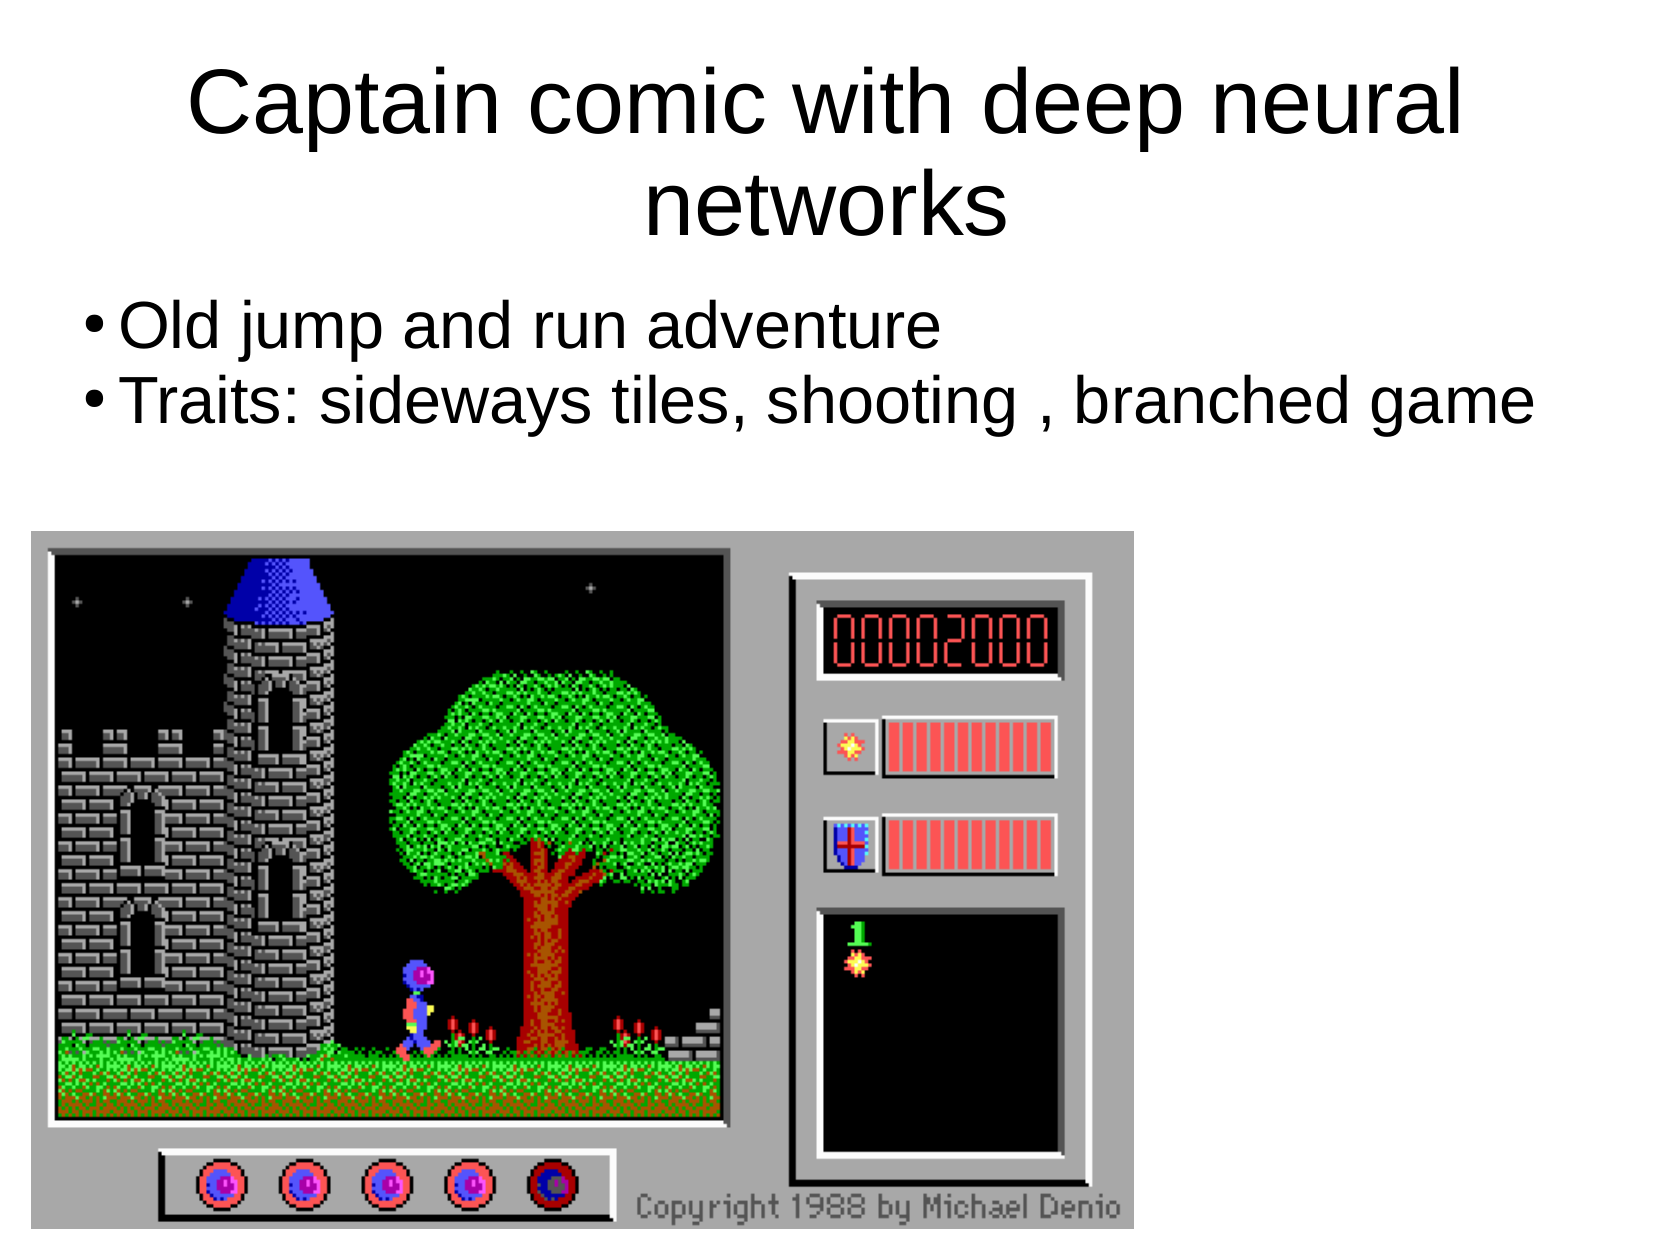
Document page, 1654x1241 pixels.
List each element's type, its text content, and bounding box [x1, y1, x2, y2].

picture [31, 531, 1134, 1229]
title Captain comic with deep neural networks [82, 49, 1571, 257]
subtitle Old jump and run adventure Traits: sideways tiles, shooting , branched game [82, 288, 1571, 1111]
